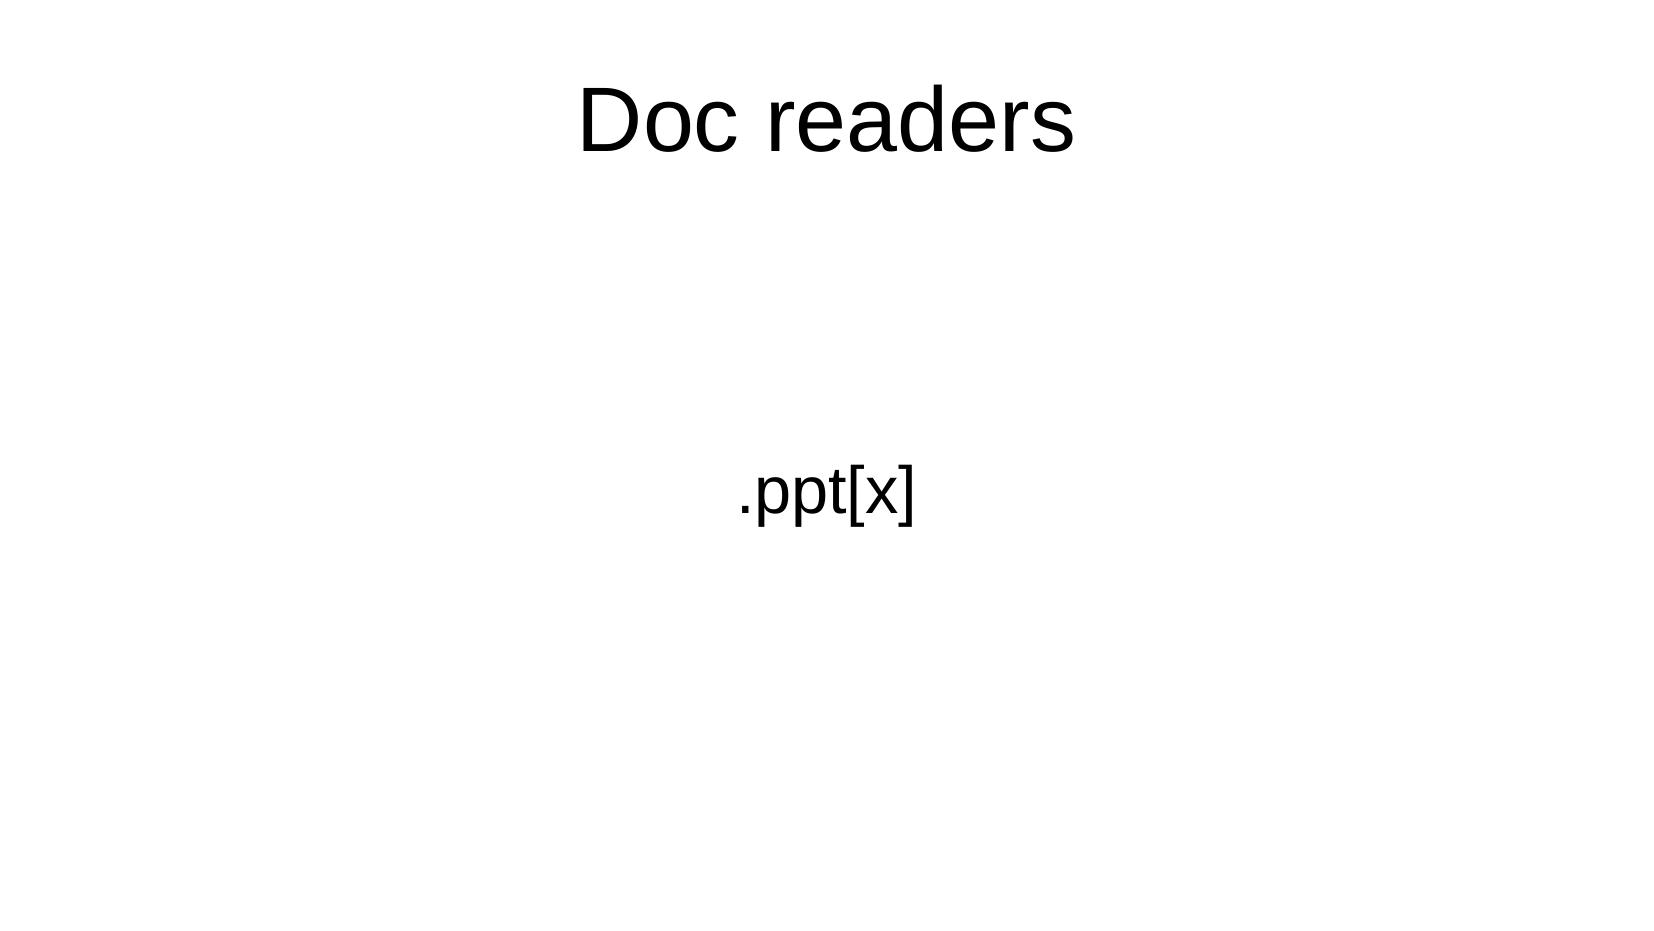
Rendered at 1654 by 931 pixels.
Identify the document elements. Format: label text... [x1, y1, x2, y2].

text_box .ppt[x] [82, 447, 1571, 528]
text_box Doc readers [82, 59, 1571, 170]
